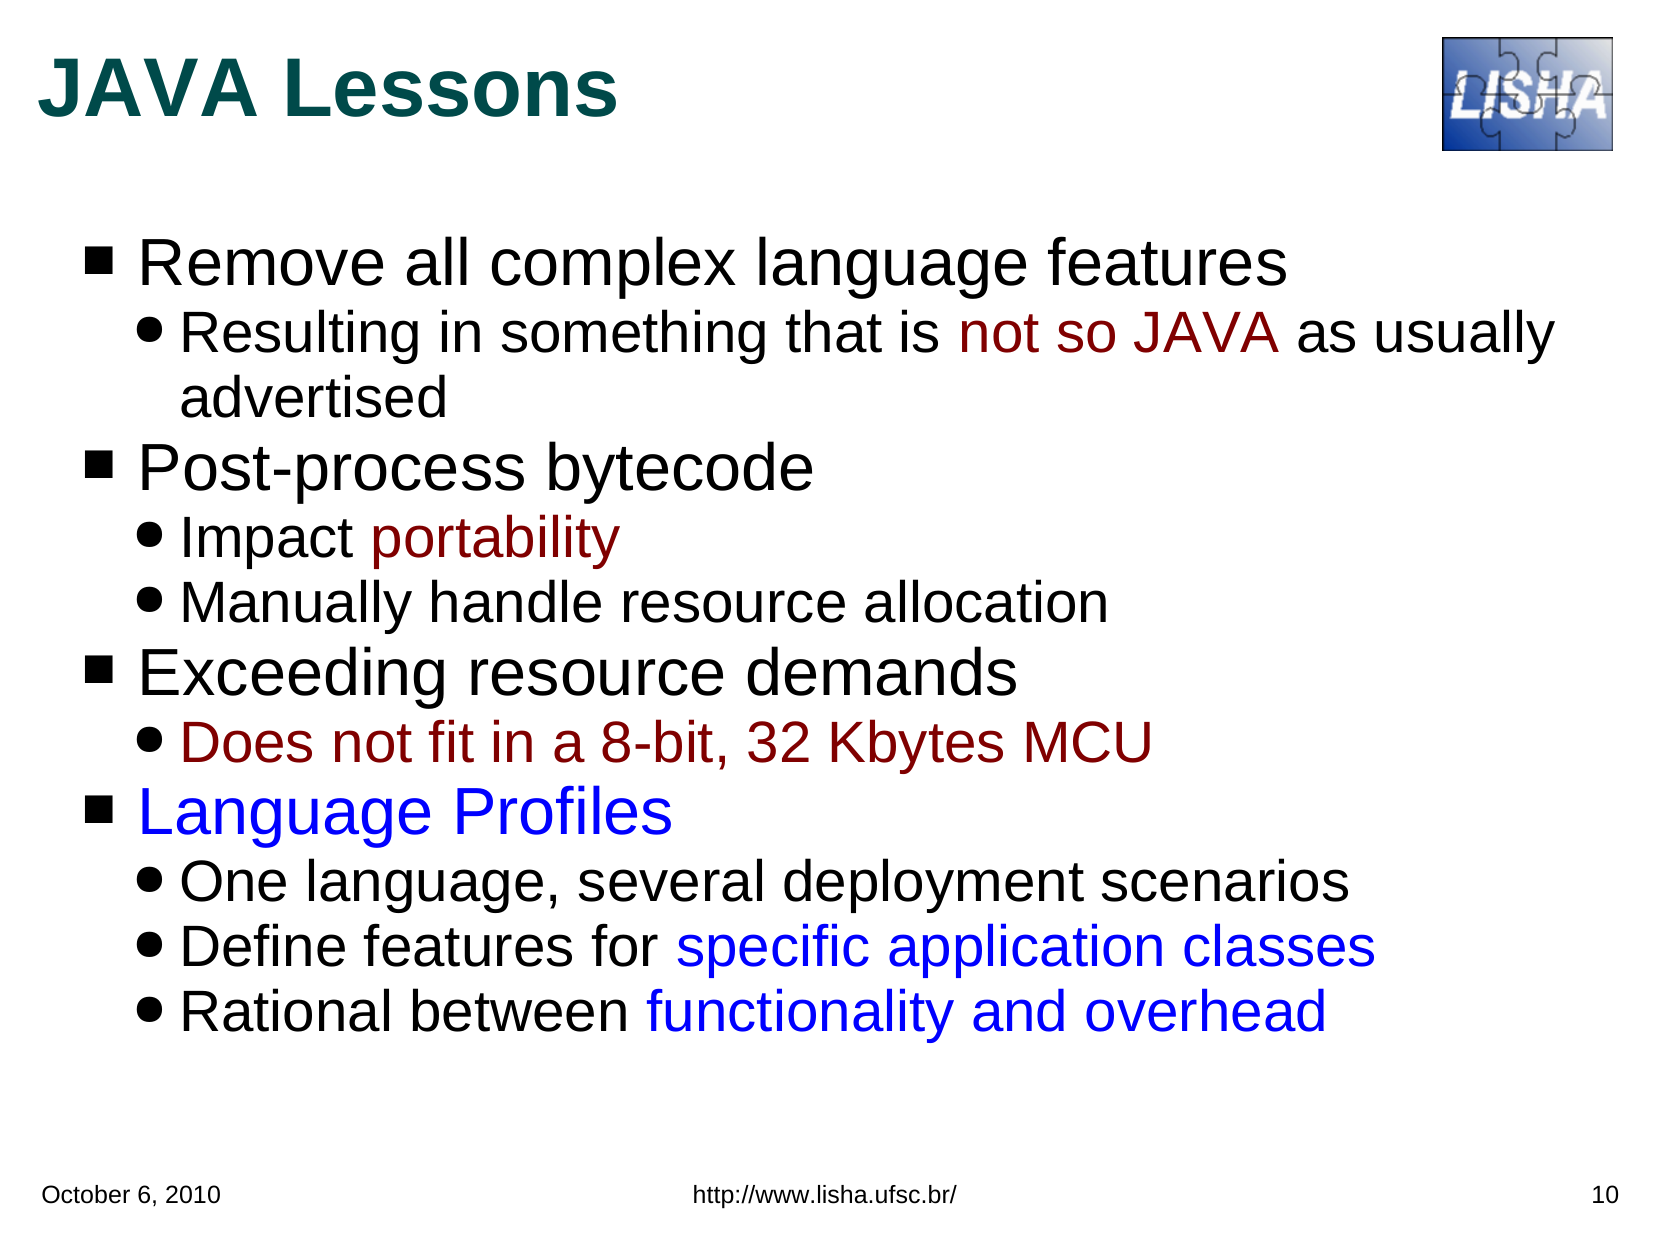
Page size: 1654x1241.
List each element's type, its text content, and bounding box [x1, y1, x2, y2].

list Remove all complex language features Resulting in something that is not so JAVA as usually advertised Post-process bytecode Impact portability Manually handle resource allocation Exceeding resource demands Does not fit in a 8-bit, 32 Kbytes MCU Language Profiles One language, several deployment scenarios Define features for specific application classes Rational between functionality and overhead [37, 225, 1613, 1163]
picture [1442, 37, 1613, 151]
title JAVA Lessons [37, 37, 1426, 151]
